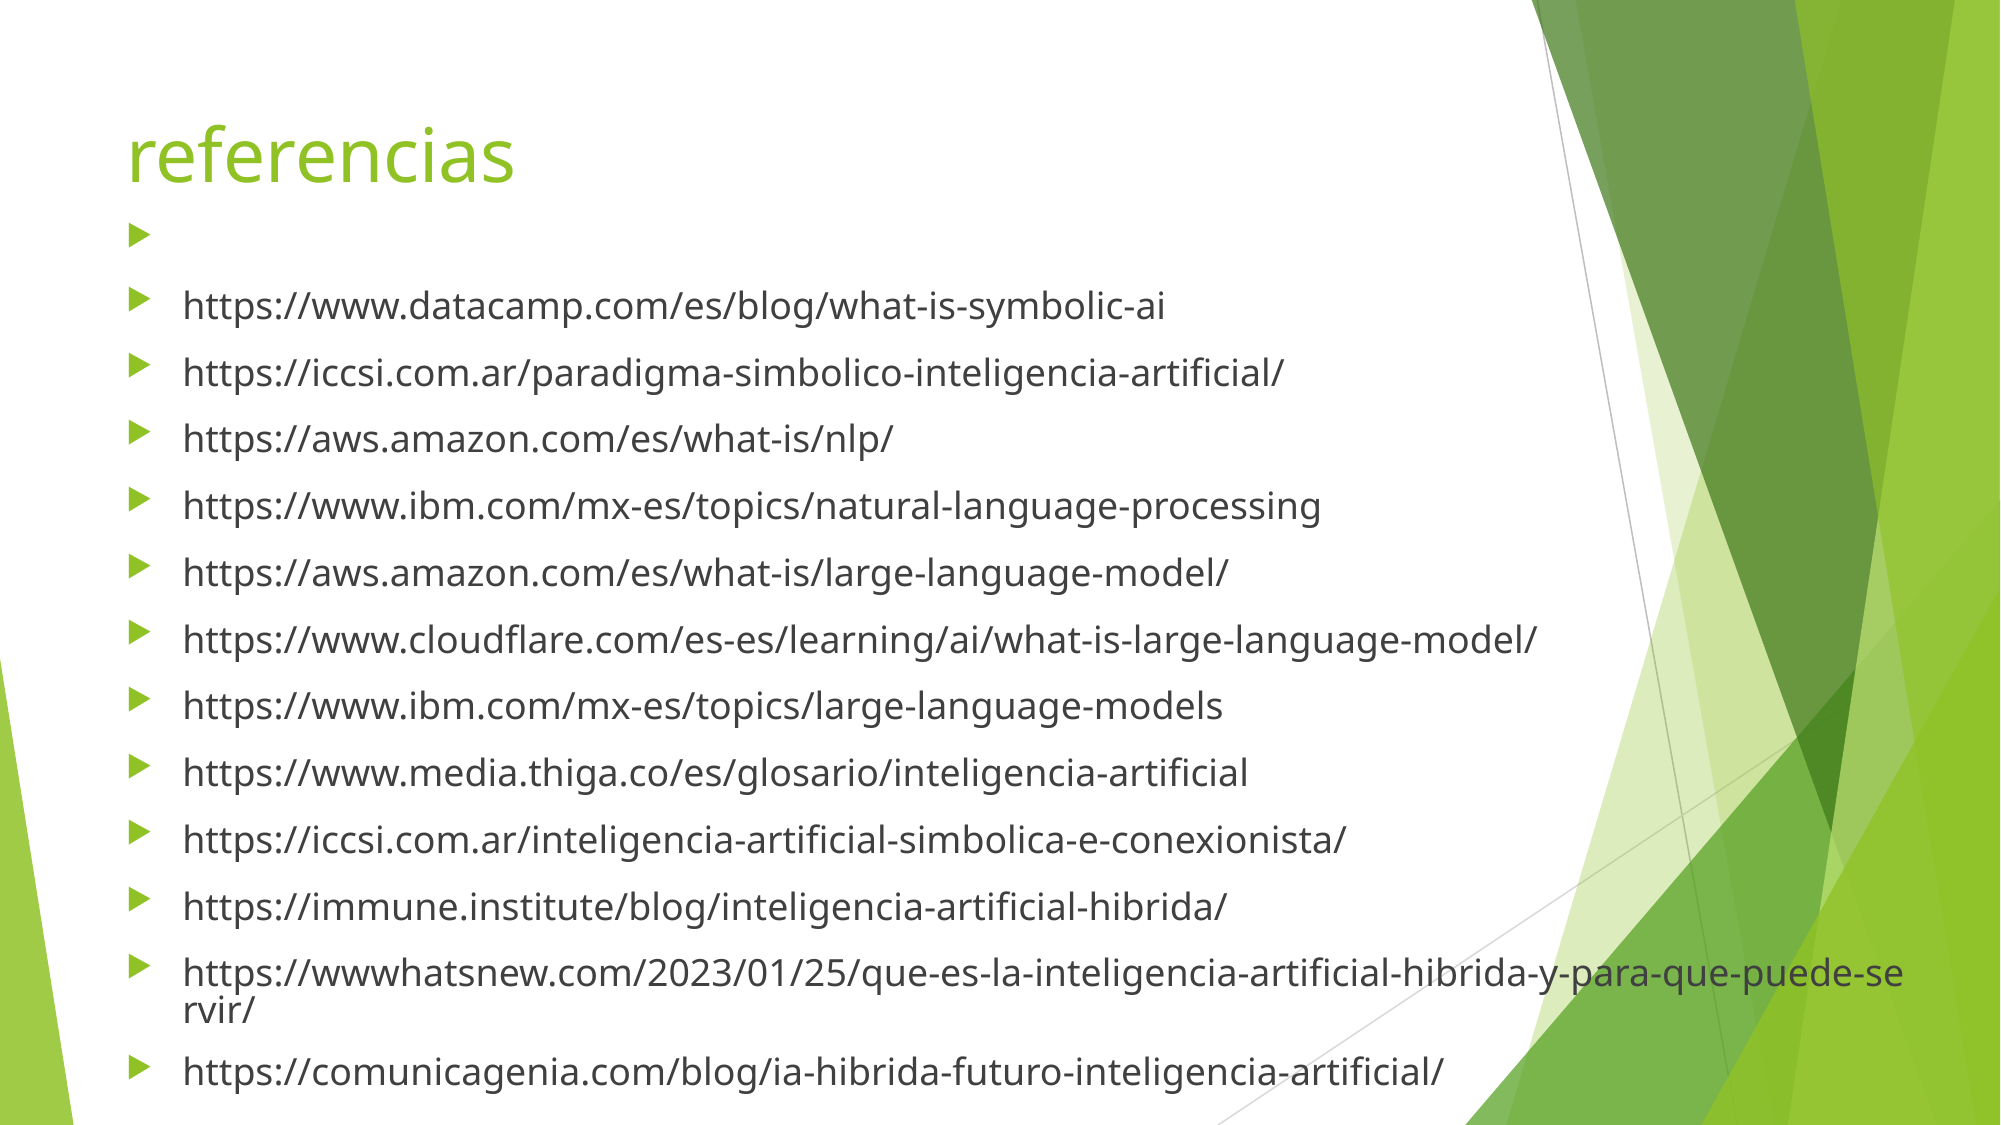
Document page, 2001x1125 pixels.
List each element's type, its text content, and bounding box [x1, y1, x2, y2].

title referencias [111, 99, 1522, 209]
list https://www.datacamp.com/es/blog/what-is-symbolic-ai https://iccsi.com.ar/paradigma-simbolico-inteligencia-artificial/ https://aws.amazon.com/es/what-is/nlp/ https://www.ibm.com/mx-es/topics/natural-language-processing https://aws.amazon.com/es/what-is/large-language-model/ https://www.cloudflare.com/es-es/learning/ai/what-is-large-language-model/ https://www.ibm.com/mx-es/topics/large-language-models https://www.media.thiga.co/es/glosario/inteligencia-artificial https://iccsi.com.ar/inteligencia-artificial-simbolica-e-conexionista/ https://immune.institute/blog/inteligencia-artificial-hibrida/ https://wwwhatsnew.com/2023/01/25/que-es-la-inteligencia-artificial-hibrida-y-para-que-puede-servir/ https://comunicagenia.com/blog/ia-hibrida-futuro-inteligencia-artificial/ [111, 209, 1921, 1079]
